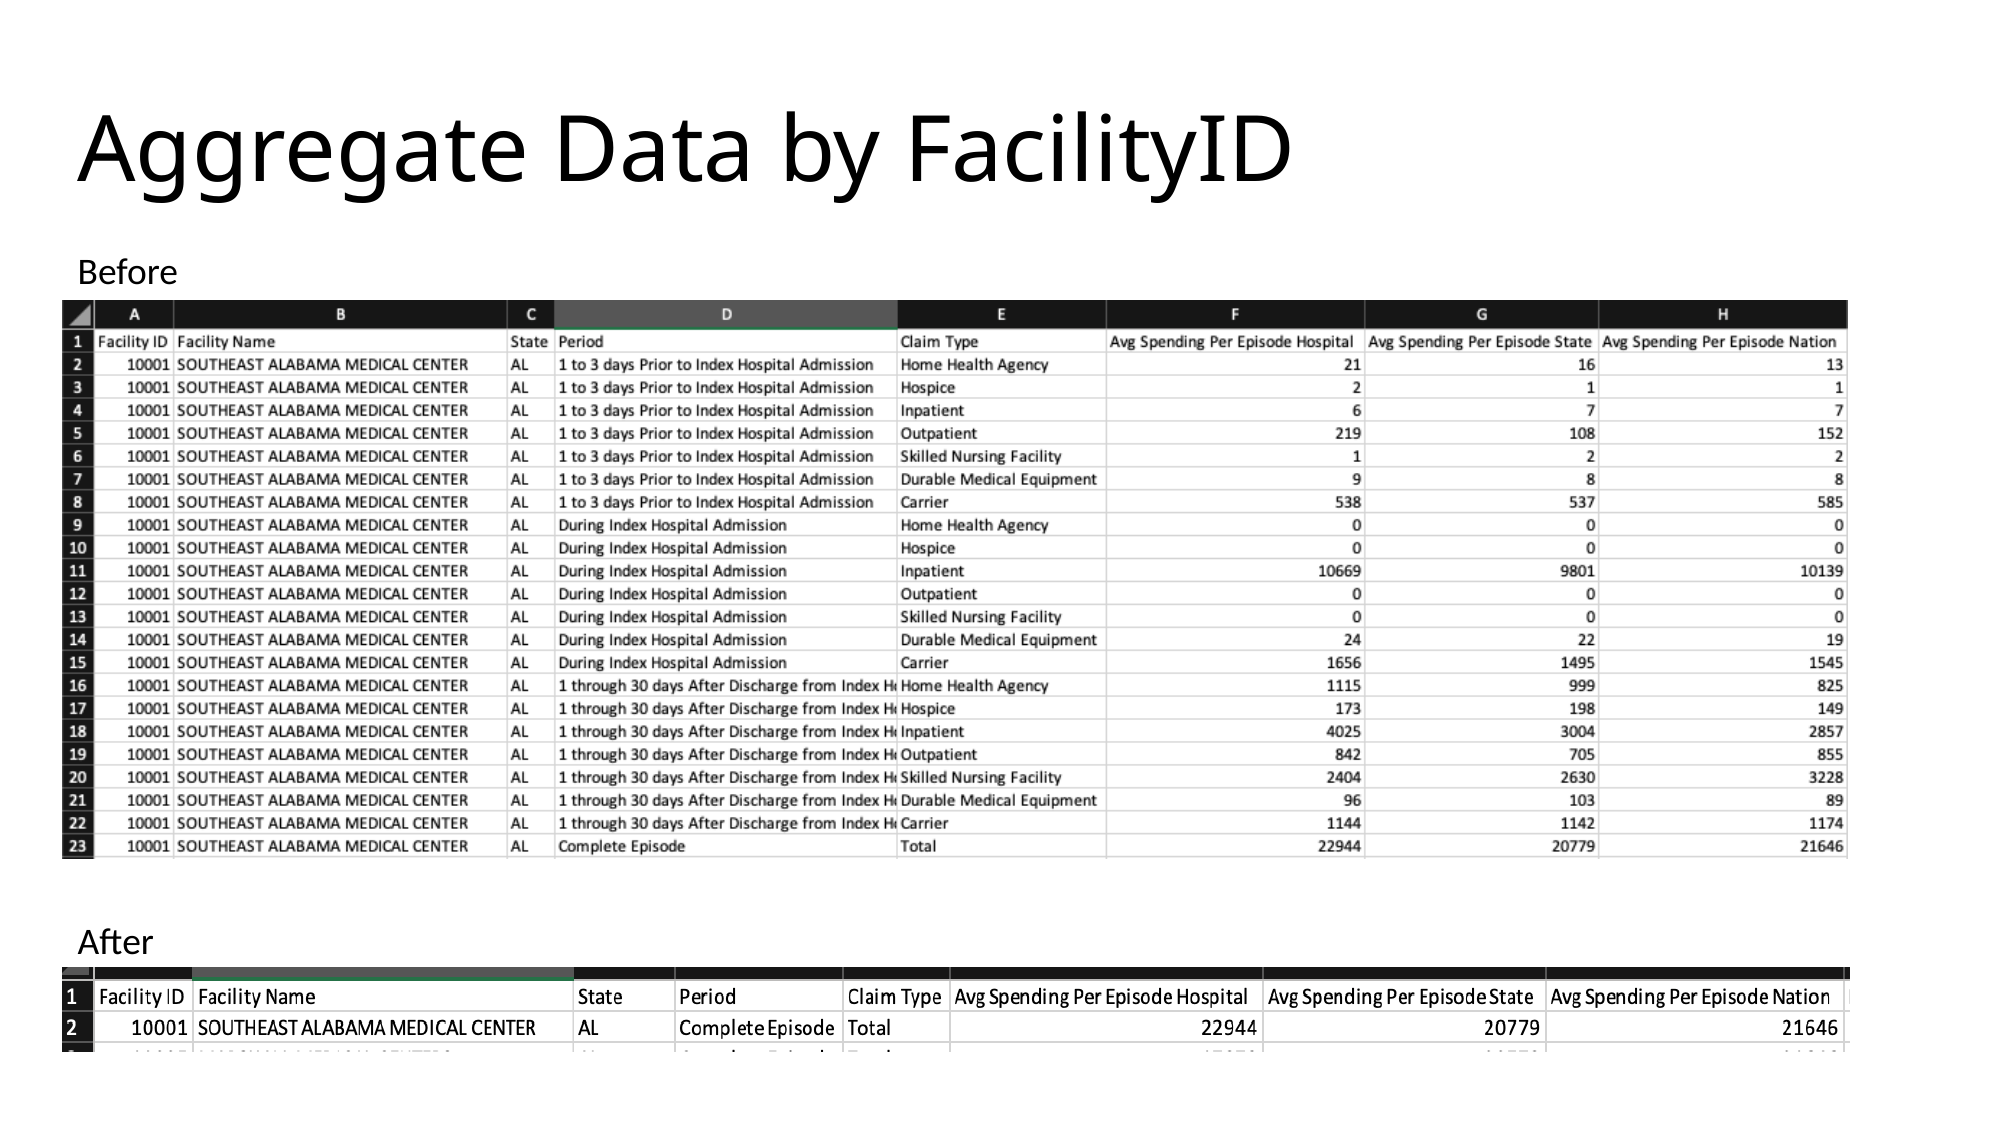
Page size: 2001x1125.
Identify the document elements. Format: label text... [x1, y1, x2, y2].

text_box Before [62, 239, 513, 300]
text_box After [62, 909, 513, 971]
picture [62, 300, 1848, 859]
title Aggregate Data by FacilityID [62, 43, 1788, 261]
picture [62, 967, 1850, 1052]
